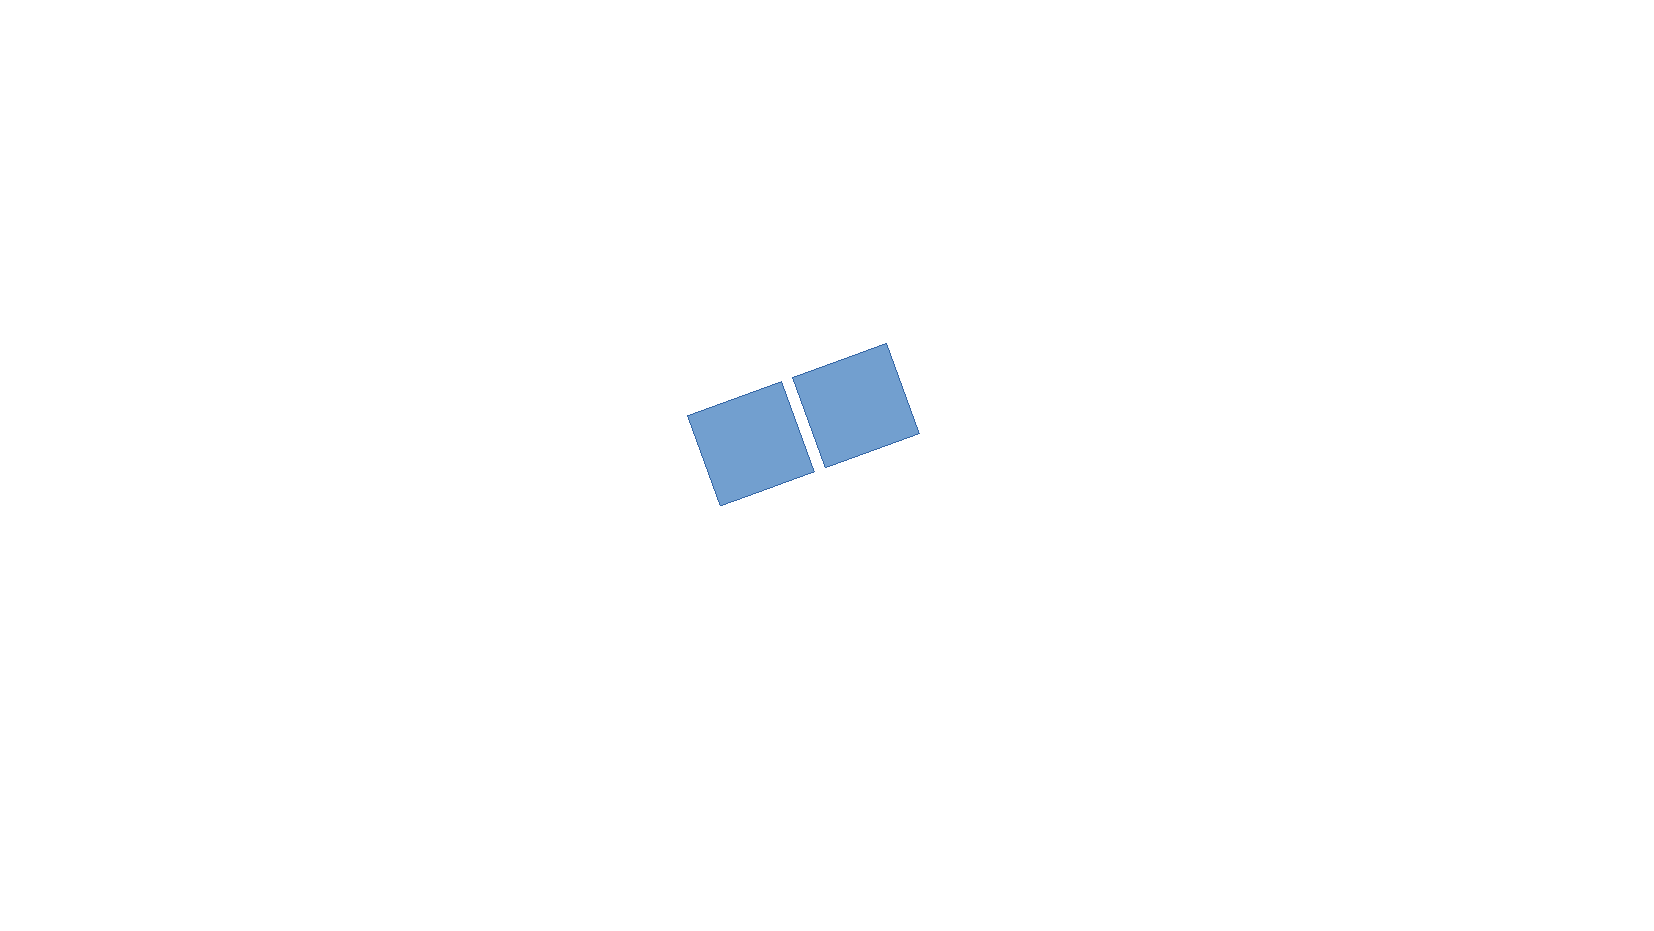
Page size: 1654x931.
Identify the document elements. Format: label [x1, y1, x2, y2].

text_box [687, 381, 815, 506]
text_box [792, 343, 920, 468]
